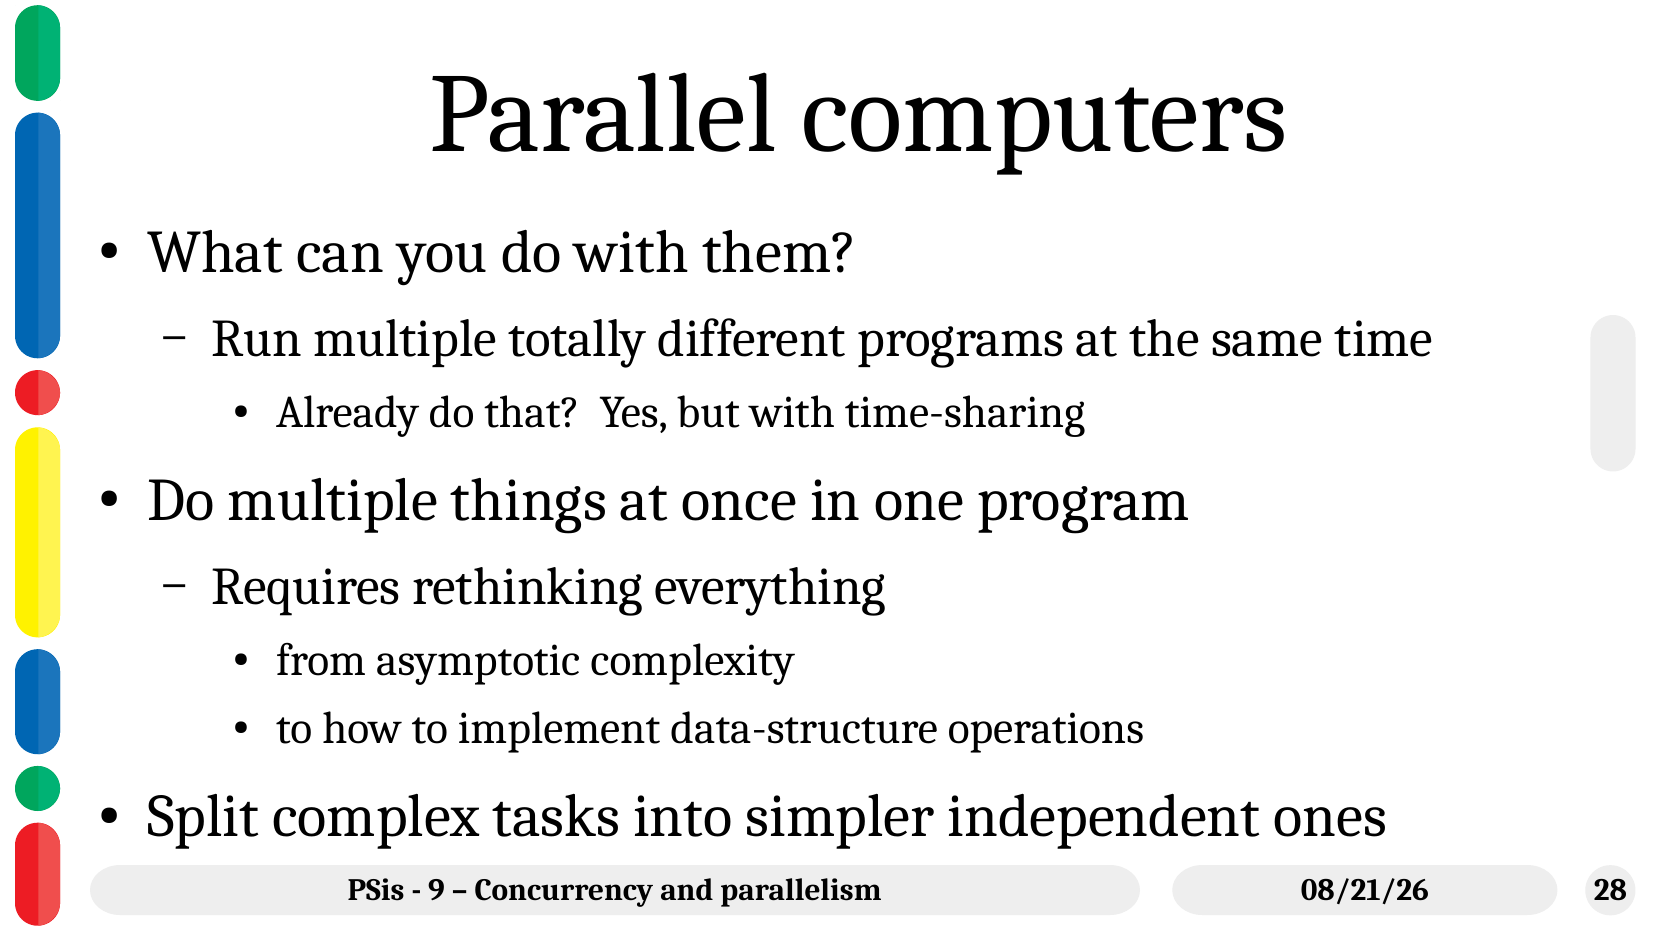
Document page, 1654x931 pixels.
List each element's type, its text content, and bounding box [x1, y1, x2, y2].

title Parallel computers [82, 37, 1636, 193]
list What can you do with them? Run multiple totally different programs at the same time Already do that? Yes, but with time-sharing Do multiple things at once in one program Requires rethinking everything from asymptotic complexity to how to implement data-structure operations Split complex tasks into simpler independent ones [82, 217, 1571, 856]
